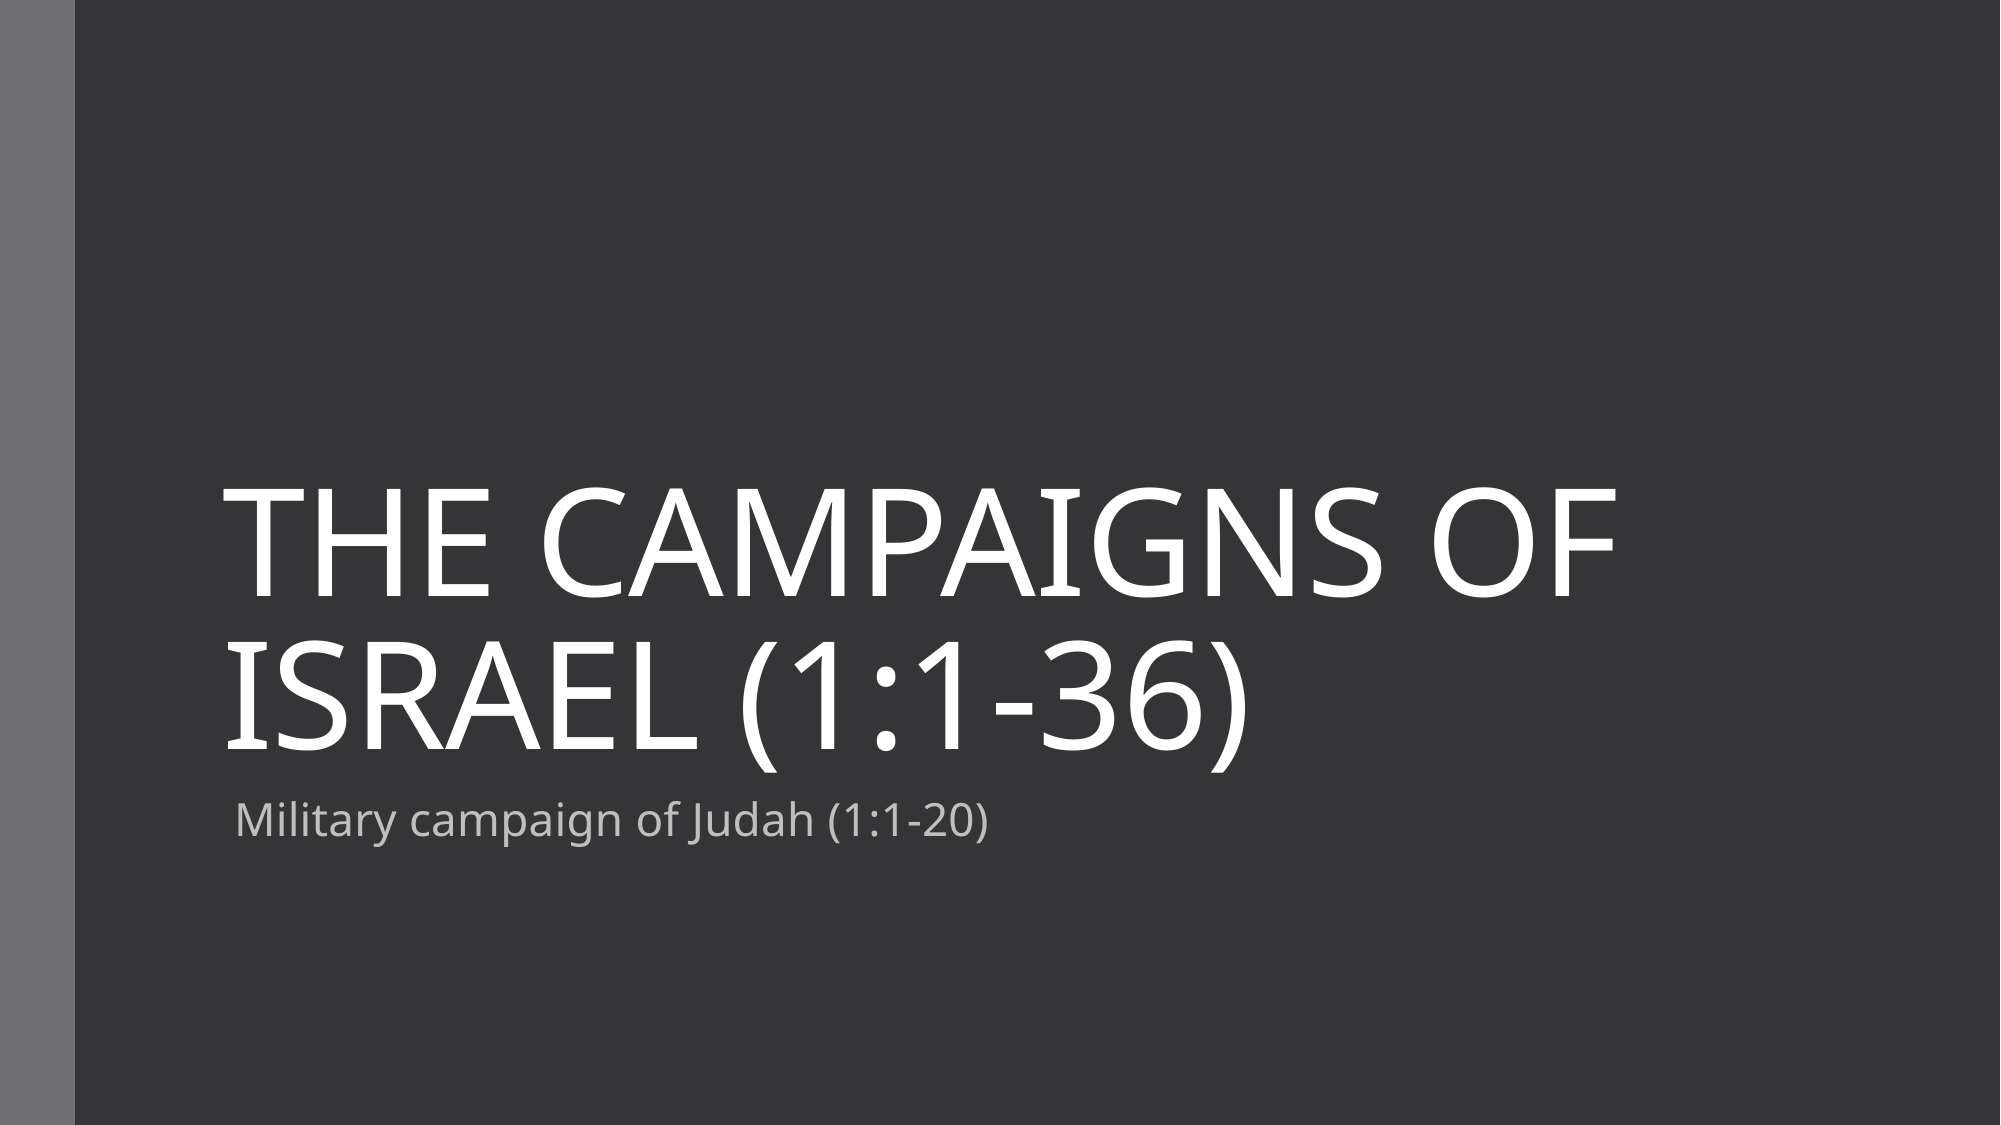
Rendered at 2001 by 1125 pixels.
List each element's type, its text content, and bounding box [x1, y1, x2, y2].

title THE CAMPAIGNS OF ISRAEL (1:1-36) [206, 124, 1752, 787]
subtitle Military campaign of Judah (1:1-20) [206, 787, 1752, 1066]
